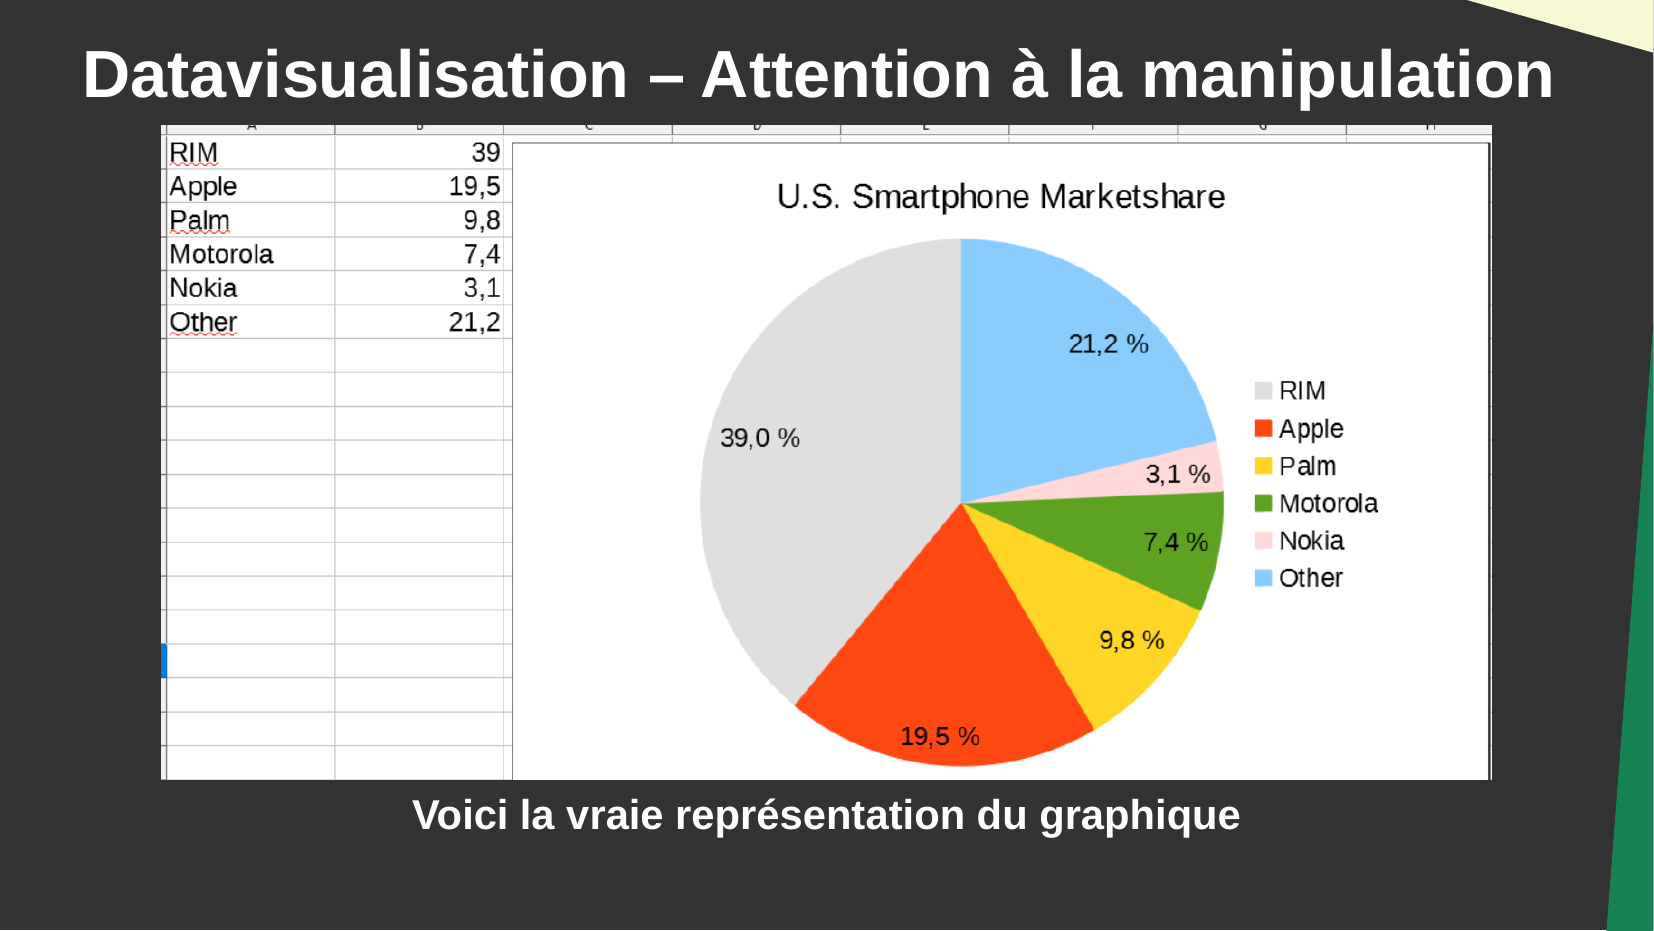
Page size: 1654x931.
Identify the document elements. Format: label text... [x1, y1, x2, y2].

picture [161, 125, 1492, 780]
title Voici la vraie représentation du graphique [31, 791, 1622, 838]
text_box [1466, 0, 1654, 53]
text_box [1606, 315, 1654, 931]
title Datavisualisation – Attention à la manipulation [82, 37, 1571, 122]
